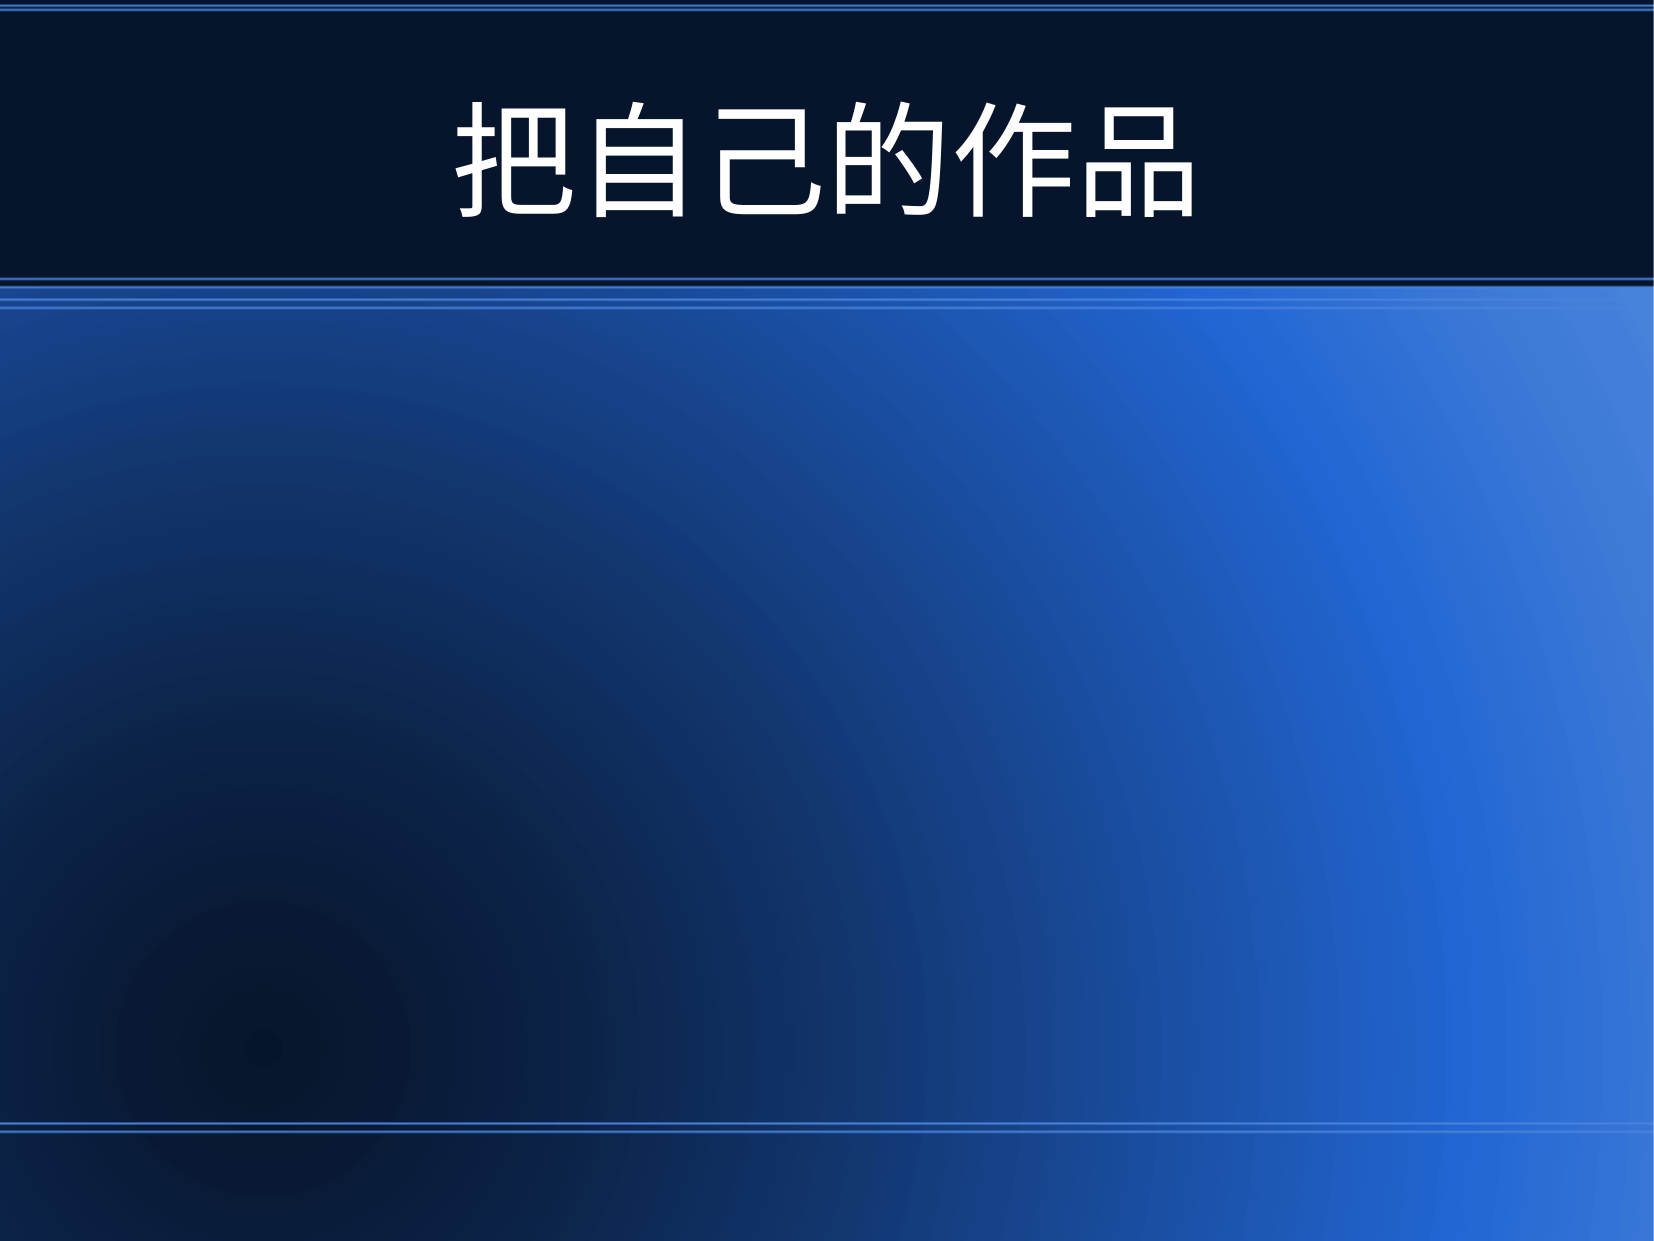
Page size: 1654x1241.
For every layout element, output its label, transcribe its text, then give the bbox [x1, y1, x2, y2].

picture [0, 0, 1654, 1241]
title 把自己的作品 [82, 49, 1571, 257]
